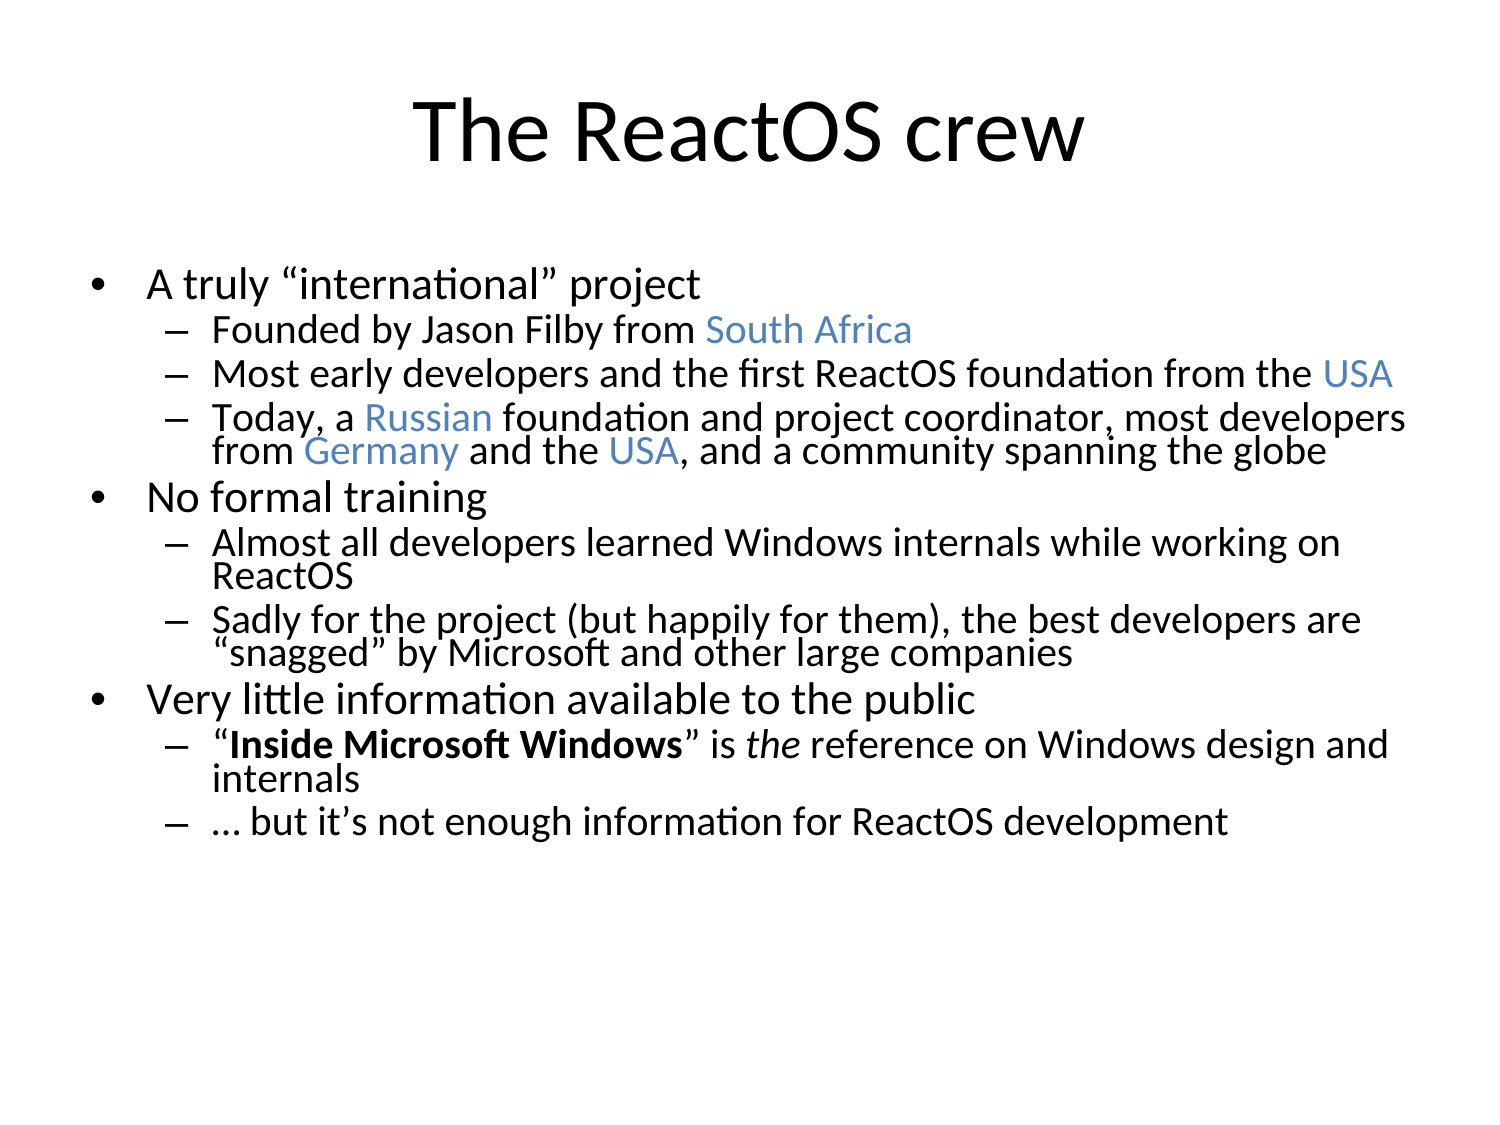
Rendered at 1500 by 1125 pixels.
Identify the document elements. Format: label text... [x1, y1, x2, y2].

title The ReactOS crew [75, 45, 1426, 233]
list A truly “international” project Founded by Jason Filby from South Africa Most early developers and the first ReactOS foundation from the USA Today, a Russian foundation and project coordinator, most developers from Germany and the USA, and a community spanning the globe No formal training Almost all developers learned Windows internals while working on ReactOS Sadly for the project (but happily for them), the best developers are “snagged” by Microsoft and other large companies Very little information available to the public “Inside Microsoft Windows” is the reference on Windows design and internals … but it’s not enough information for ReactOS development [75, 262, 1426, 1006]
